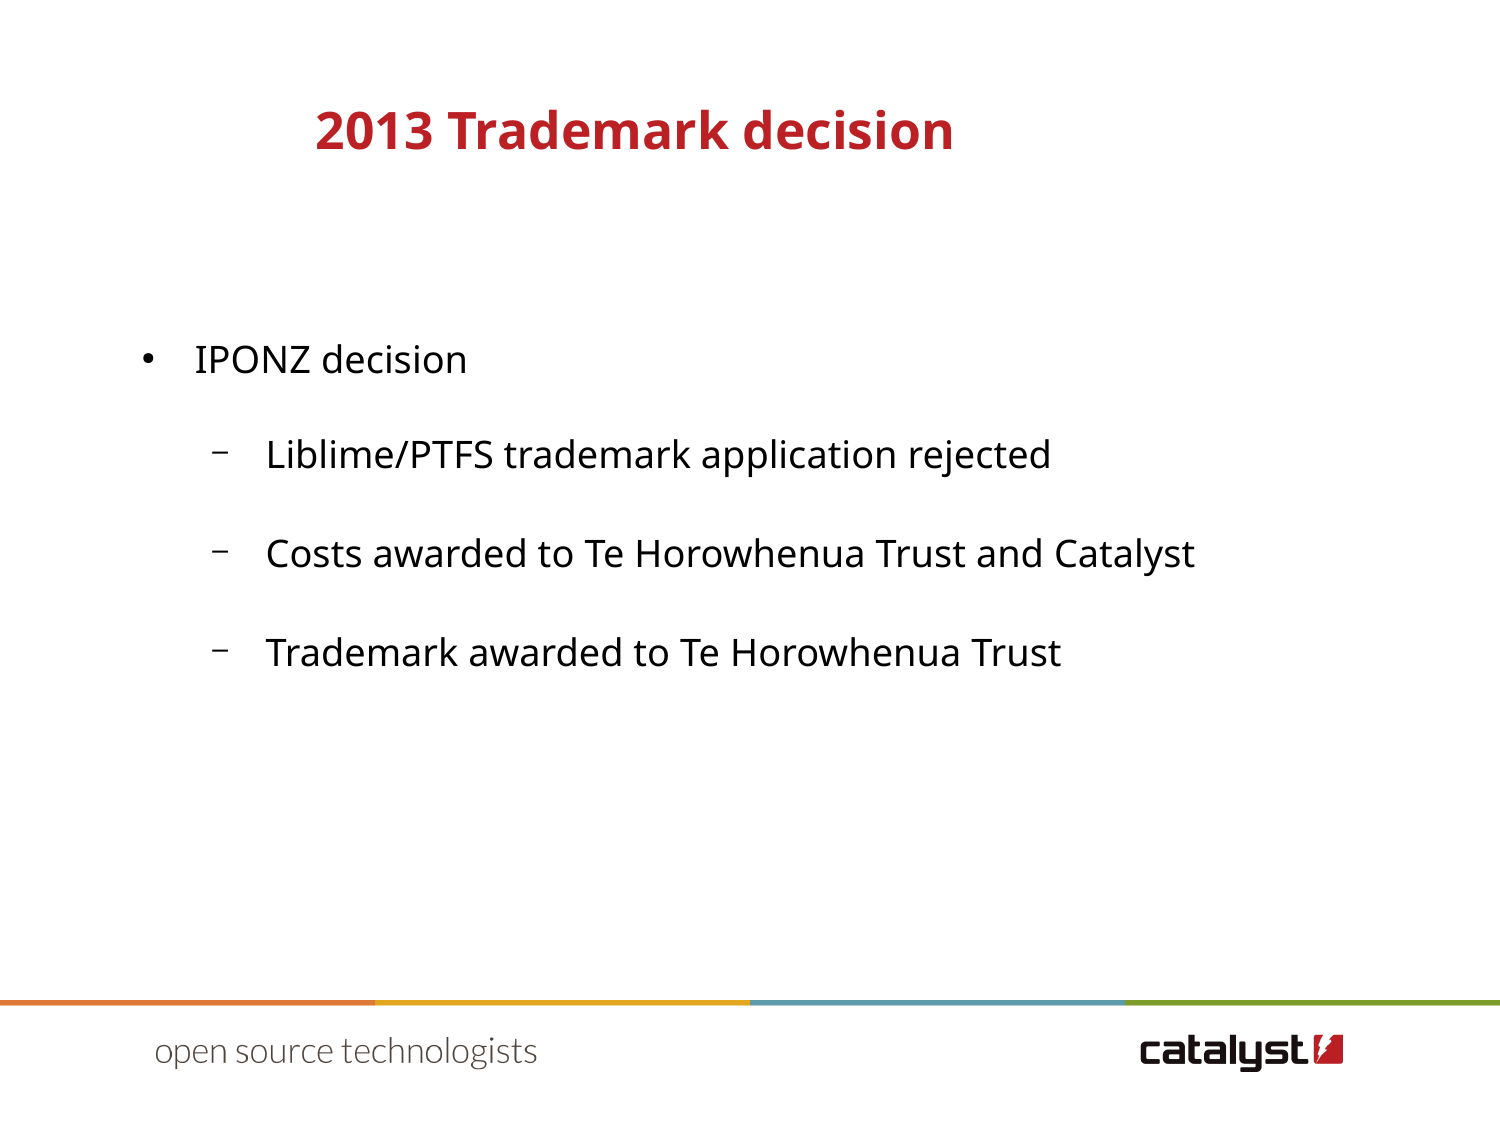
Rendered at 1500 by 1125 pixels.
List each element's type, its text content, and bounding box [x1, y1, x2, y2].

picture [0, 1000, 1500, 1072]
list IPONZ decision Liblime/PTFS trademark application rejected Costs awarded to Te Horowhenua Trust and Catalyst Trademark awarded to Te Horowhenua Trust [123, 307, 1388, 1051]
title 2013 Trademark decision [315, 0, 1463, 260]
